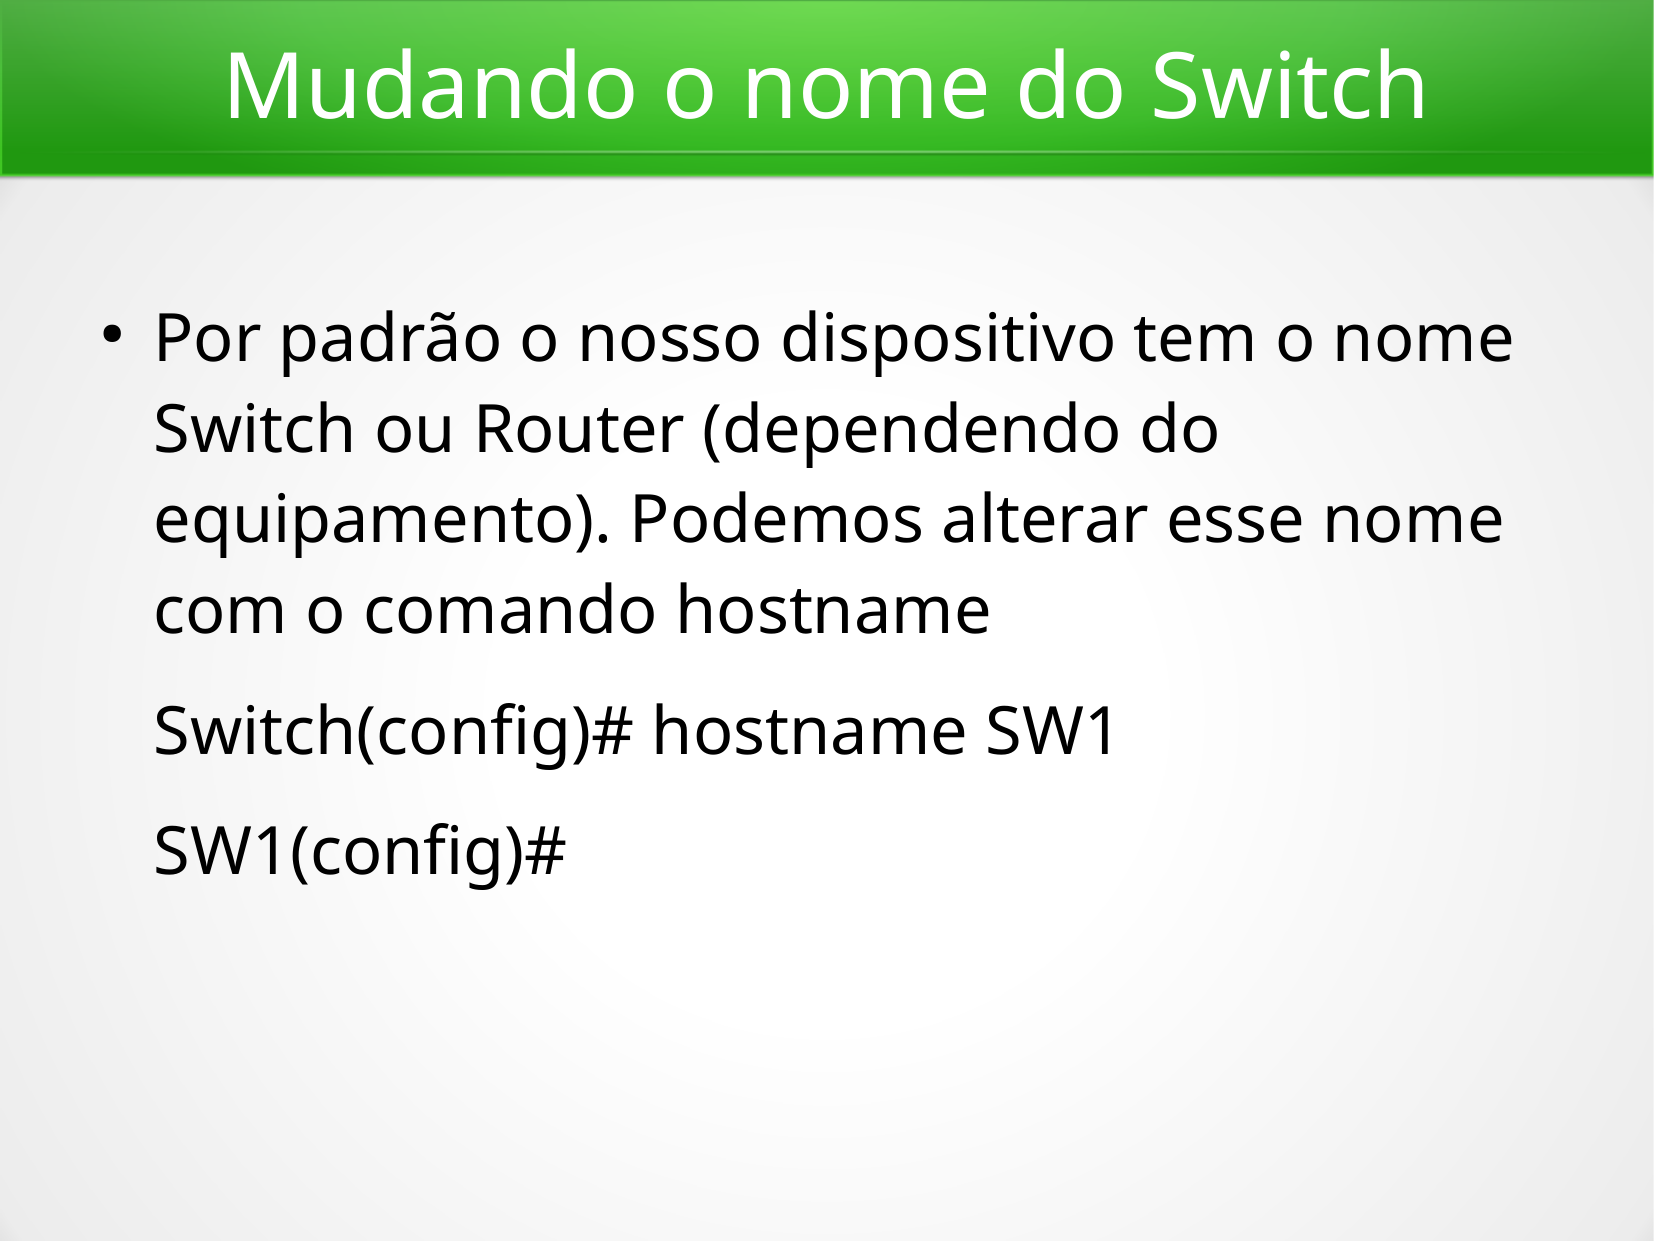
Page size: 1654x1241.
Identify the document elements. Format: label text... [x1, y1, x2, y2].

picture [0, 0, 1654, 1241]
list Por padrão o nosso dispositivo tem o nome Switch ou Router (dependendo do equipamento). Podemos alterar esse nome com o comando hostname Switch(config)# hostname SW1 SW1(config)# [82, 290, 1571, 1010]
title Mudando o nome do Switch [82, 11, 1571, 154]
